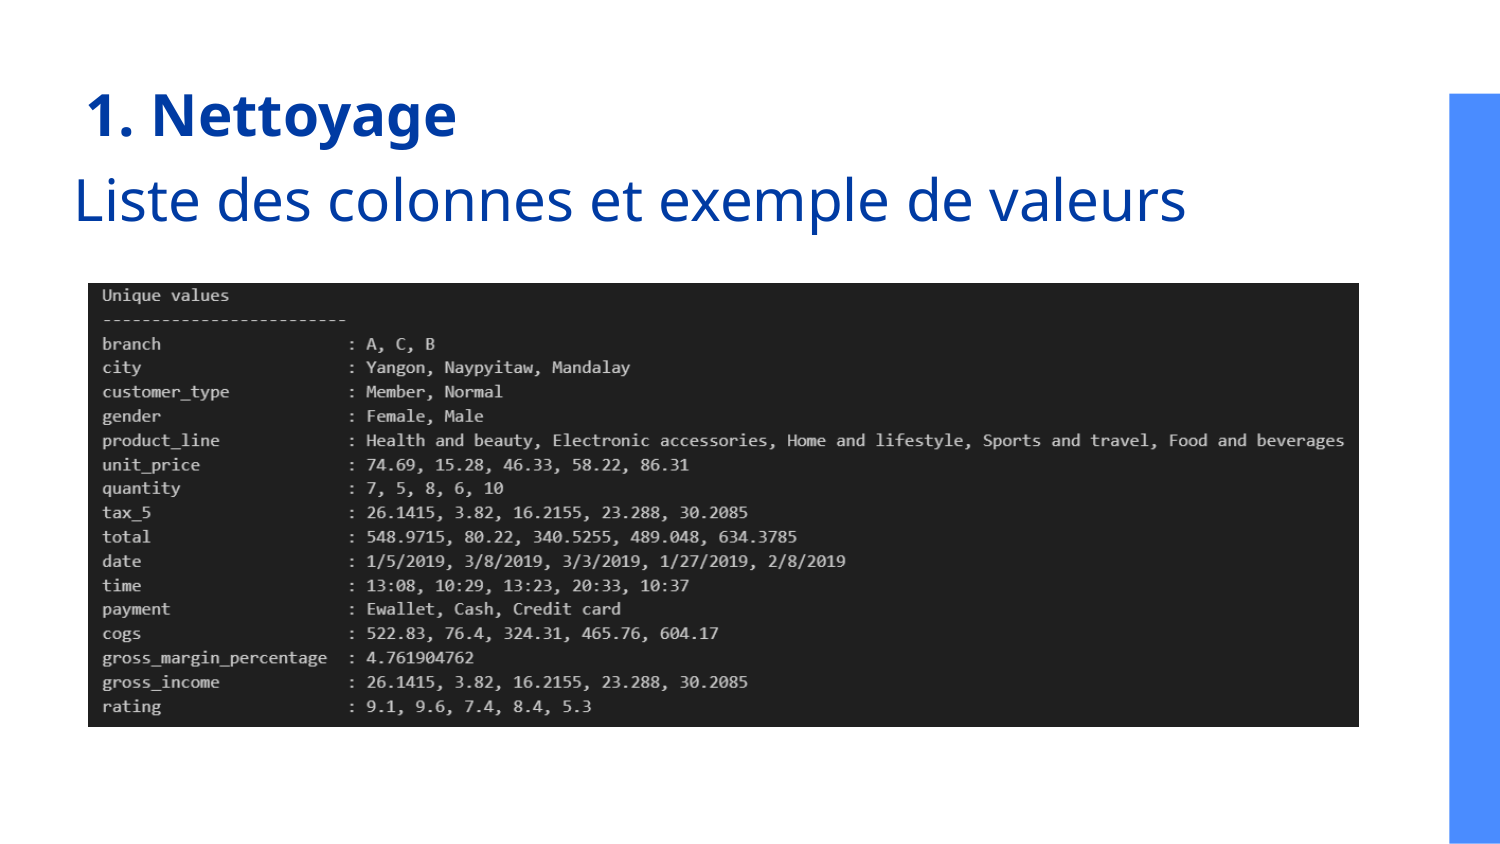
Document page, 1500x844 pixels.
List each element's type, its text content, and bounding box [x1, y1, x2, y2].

title 1. Nettoyage [70, 62, 1394, 147]
picture [88, 283, 1359, 727]
title Liste des colonnes et exemple de valeurs [59, 147, 1418, 237]
